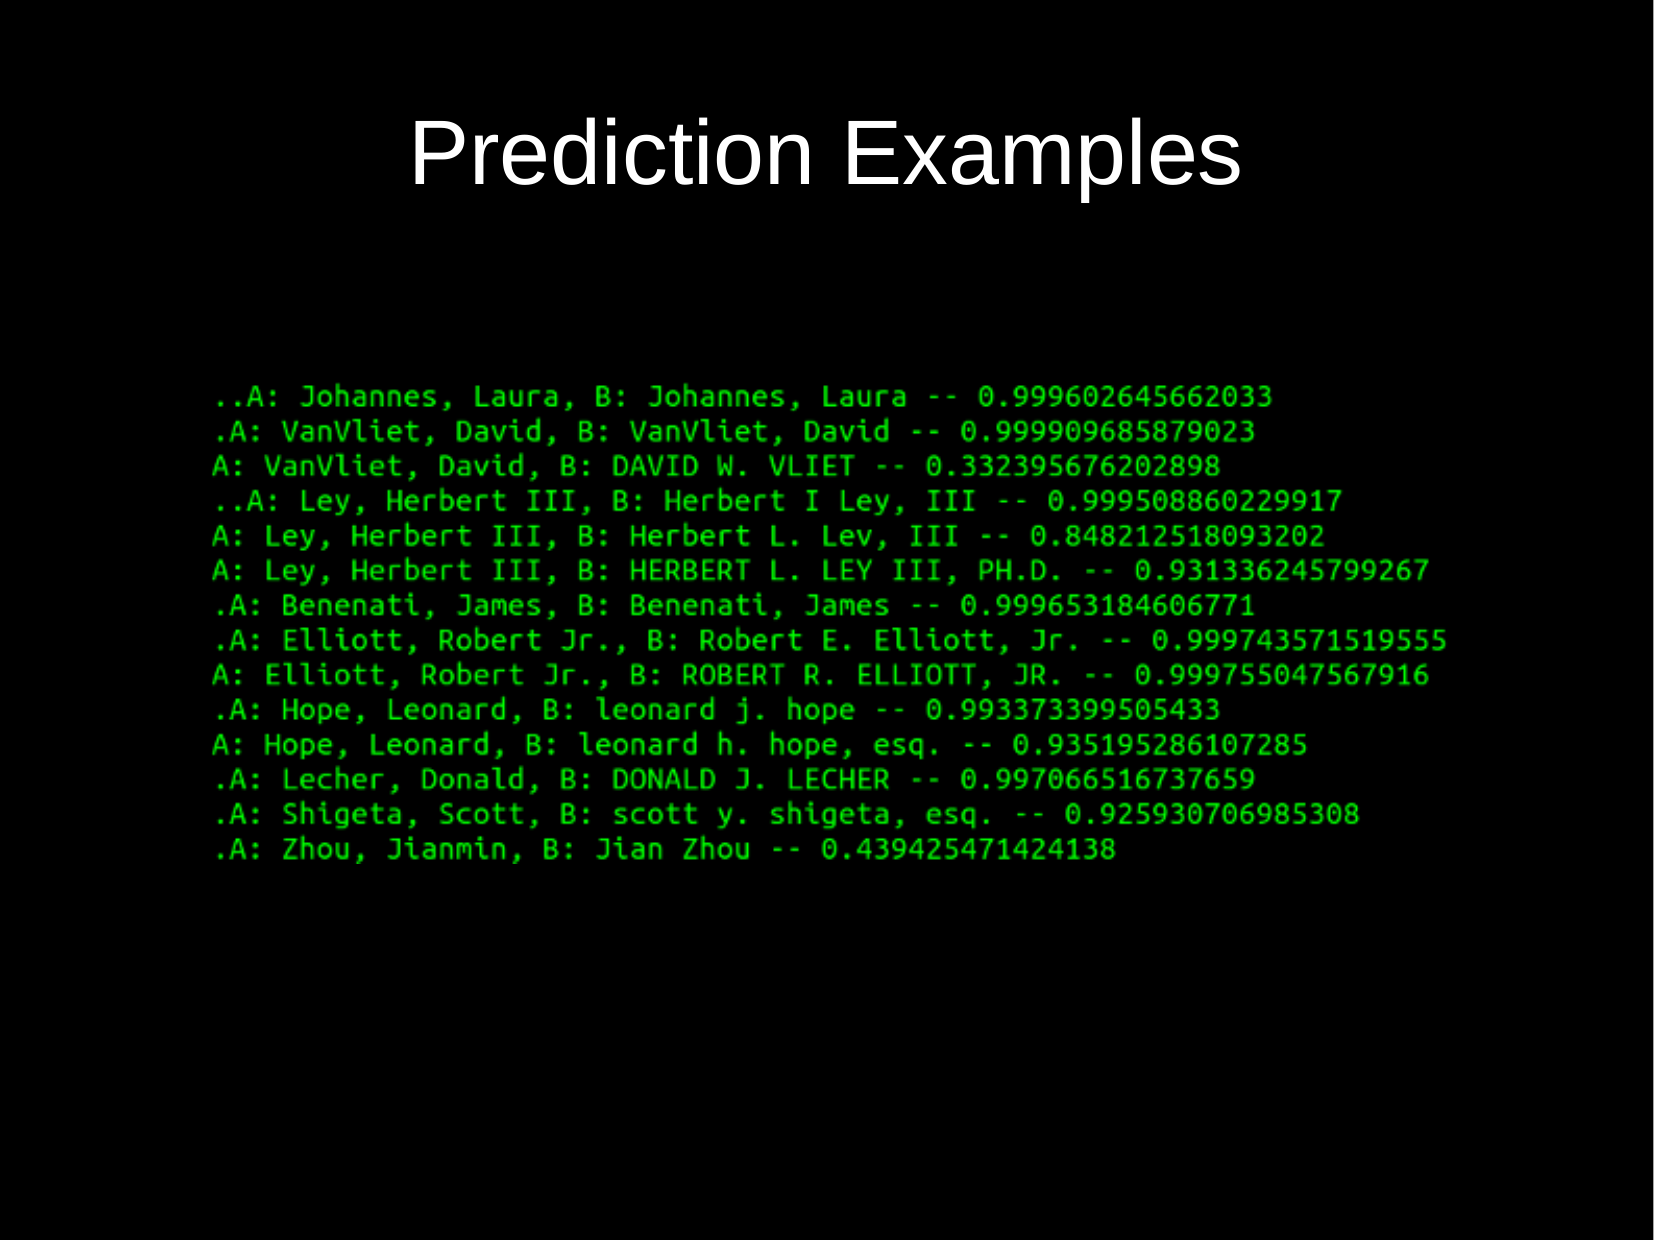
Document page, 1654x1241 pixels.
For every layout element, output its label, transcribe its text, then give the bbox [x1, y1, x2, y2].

picture [211, 382, 1454, 864]
title Prediction Examples [82, 49, 1571, 257]
